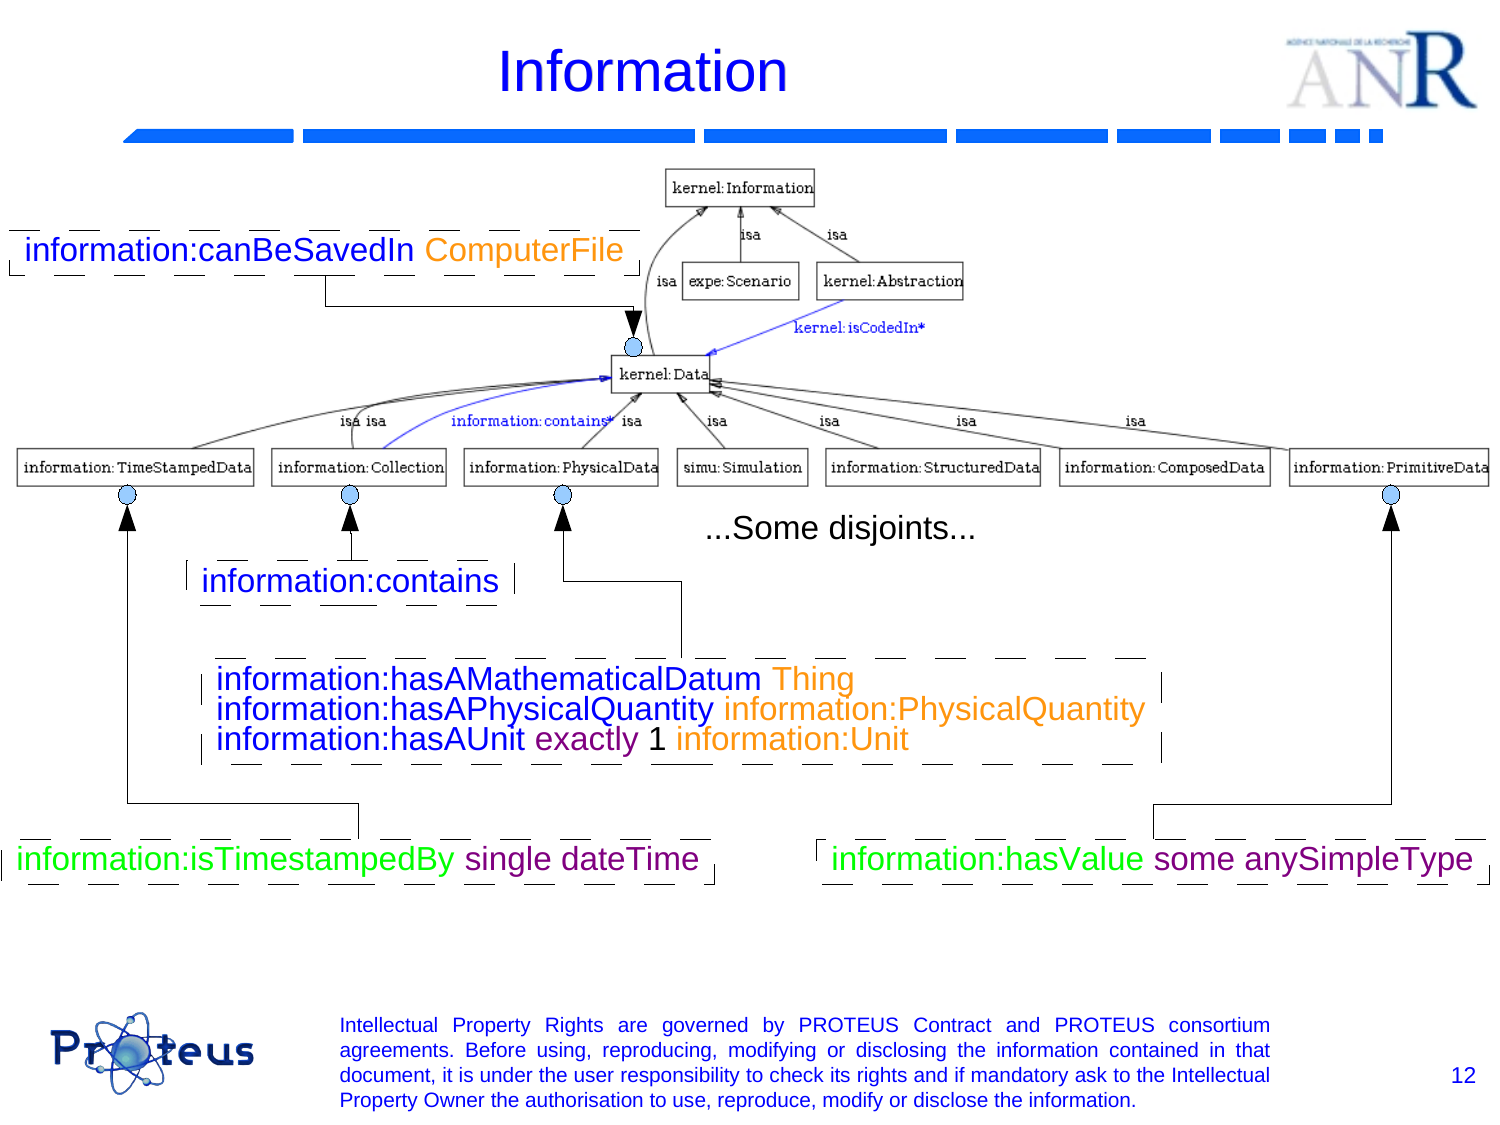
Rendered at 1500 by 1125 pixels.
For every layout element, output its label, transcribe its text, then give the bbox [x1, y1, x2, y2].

text_box information:contains [186, 560, 515, 606]
text_box [118, 484, 137, 505]
text_box [1382, 484, 1400, 505]
text_box information:isTimestampedBy single dateTime [1, 839, 713, 885]
picture [35, 1003, 272, 1101]
picture [0, 157, 1500, 496]
text_box [624, 337, 643, 357]
title Information [23, 11, 1264, 130]
text_box ...Some disjoints... [689, 507, 992, 553]
text_box information:hasValue some anySimpleType [816, 839, 1485, 885]
text_box [341, 484, 359, 505]
text_box [553, 484, 572, 505]
text_box information:hasAMathematicalDatum Thing information:hasAPhysicalQuantity information:PhysicalQuantity information:hasAUnit exactly 1 information:Unit [201, 658, 1161, 765]
text_box information:canBeSavedIn ComputerFile [9, 230, 640, 276]
picture [1281, 27, 1484, 115]
